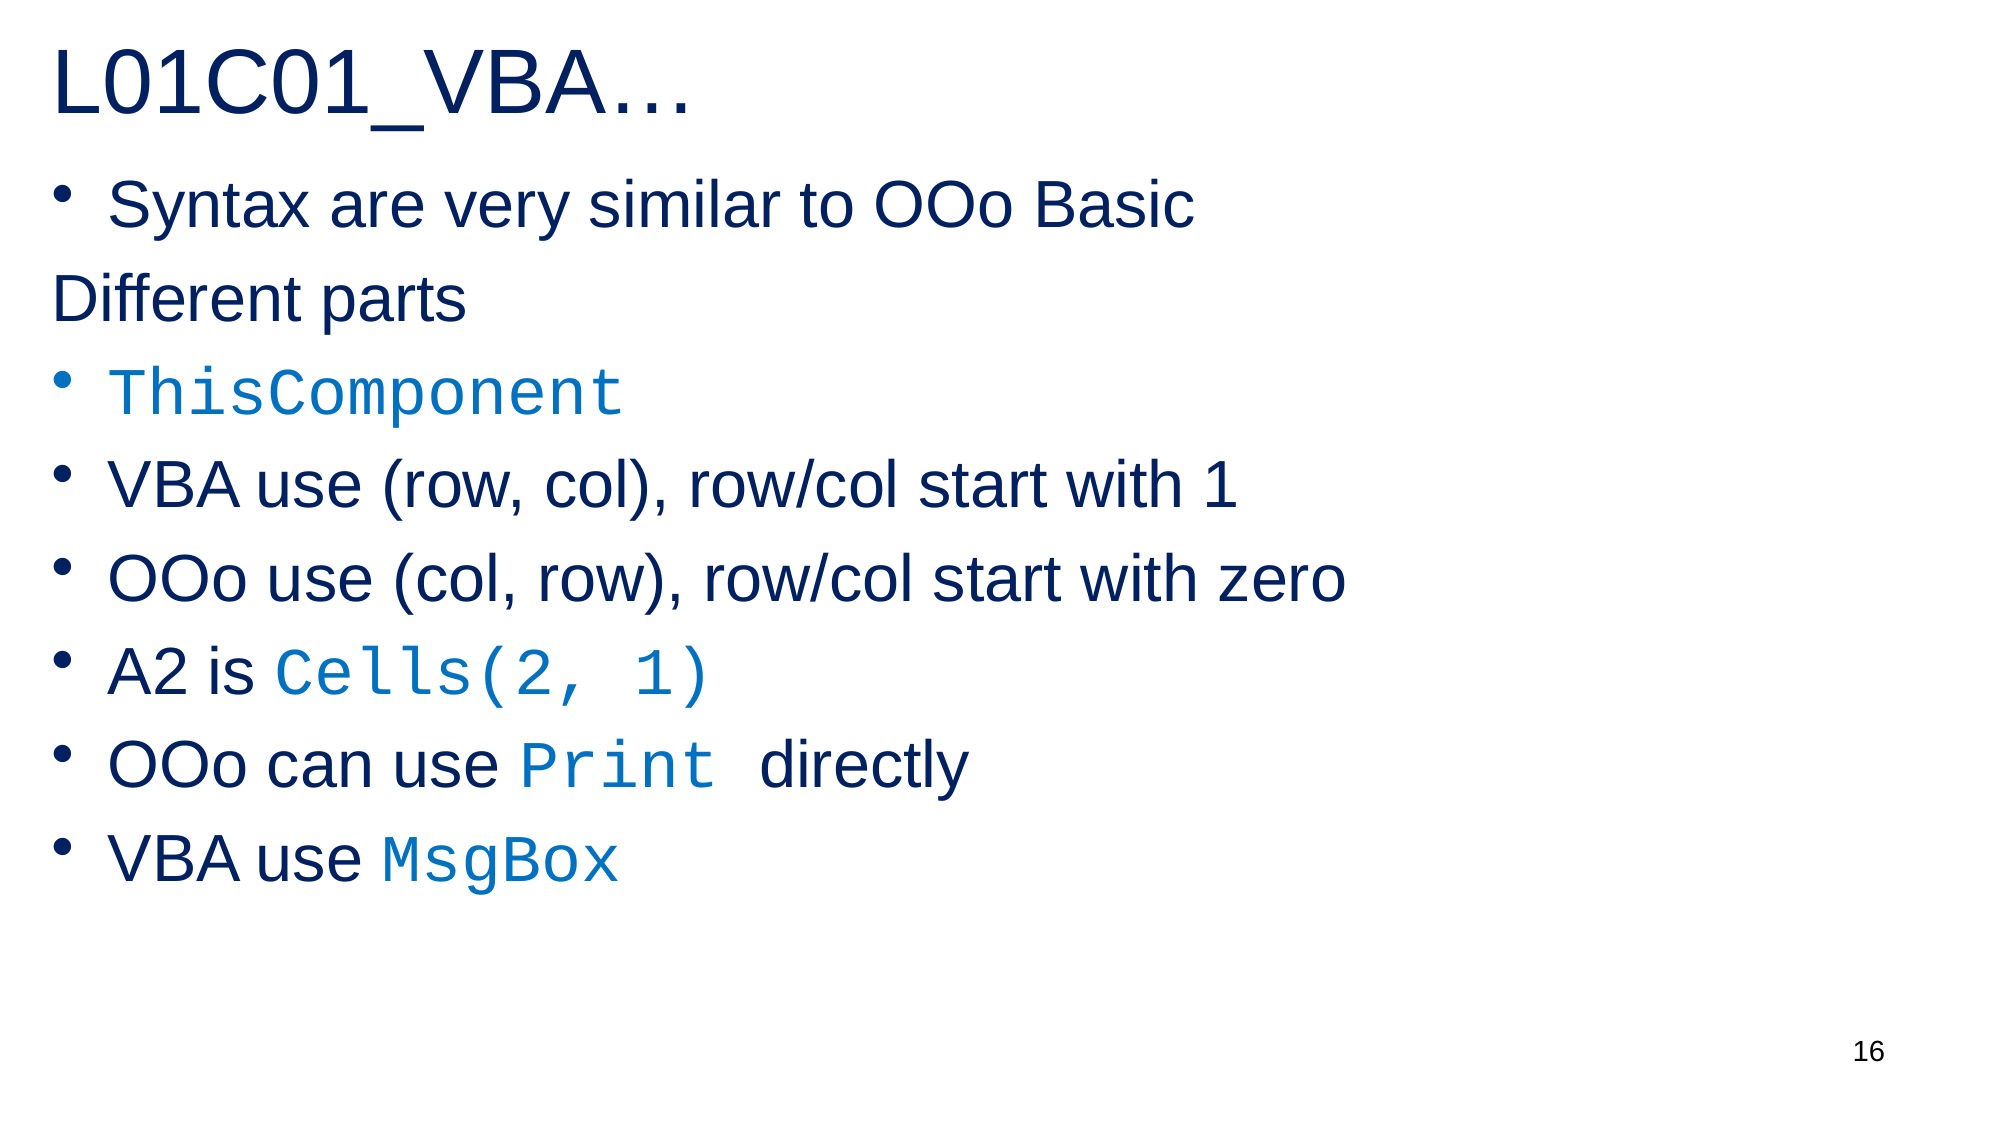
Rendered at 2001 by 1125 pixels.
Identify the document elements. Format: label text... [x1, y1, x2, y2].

title L01C01_VBA… [36, 28, 1968, 126]
slide_number <number> [1433, 1024, 1900, 1103]
list Syntax are very similar to OOo Basic Different parts ThisComponent VBA use (row, col), row/col start with 1 OOo use (col, row), row/col start with zero A2 is Cells(2, 1) OOo can use Print directly VBA use MsgBox [36, 153, 1970, 1005]
